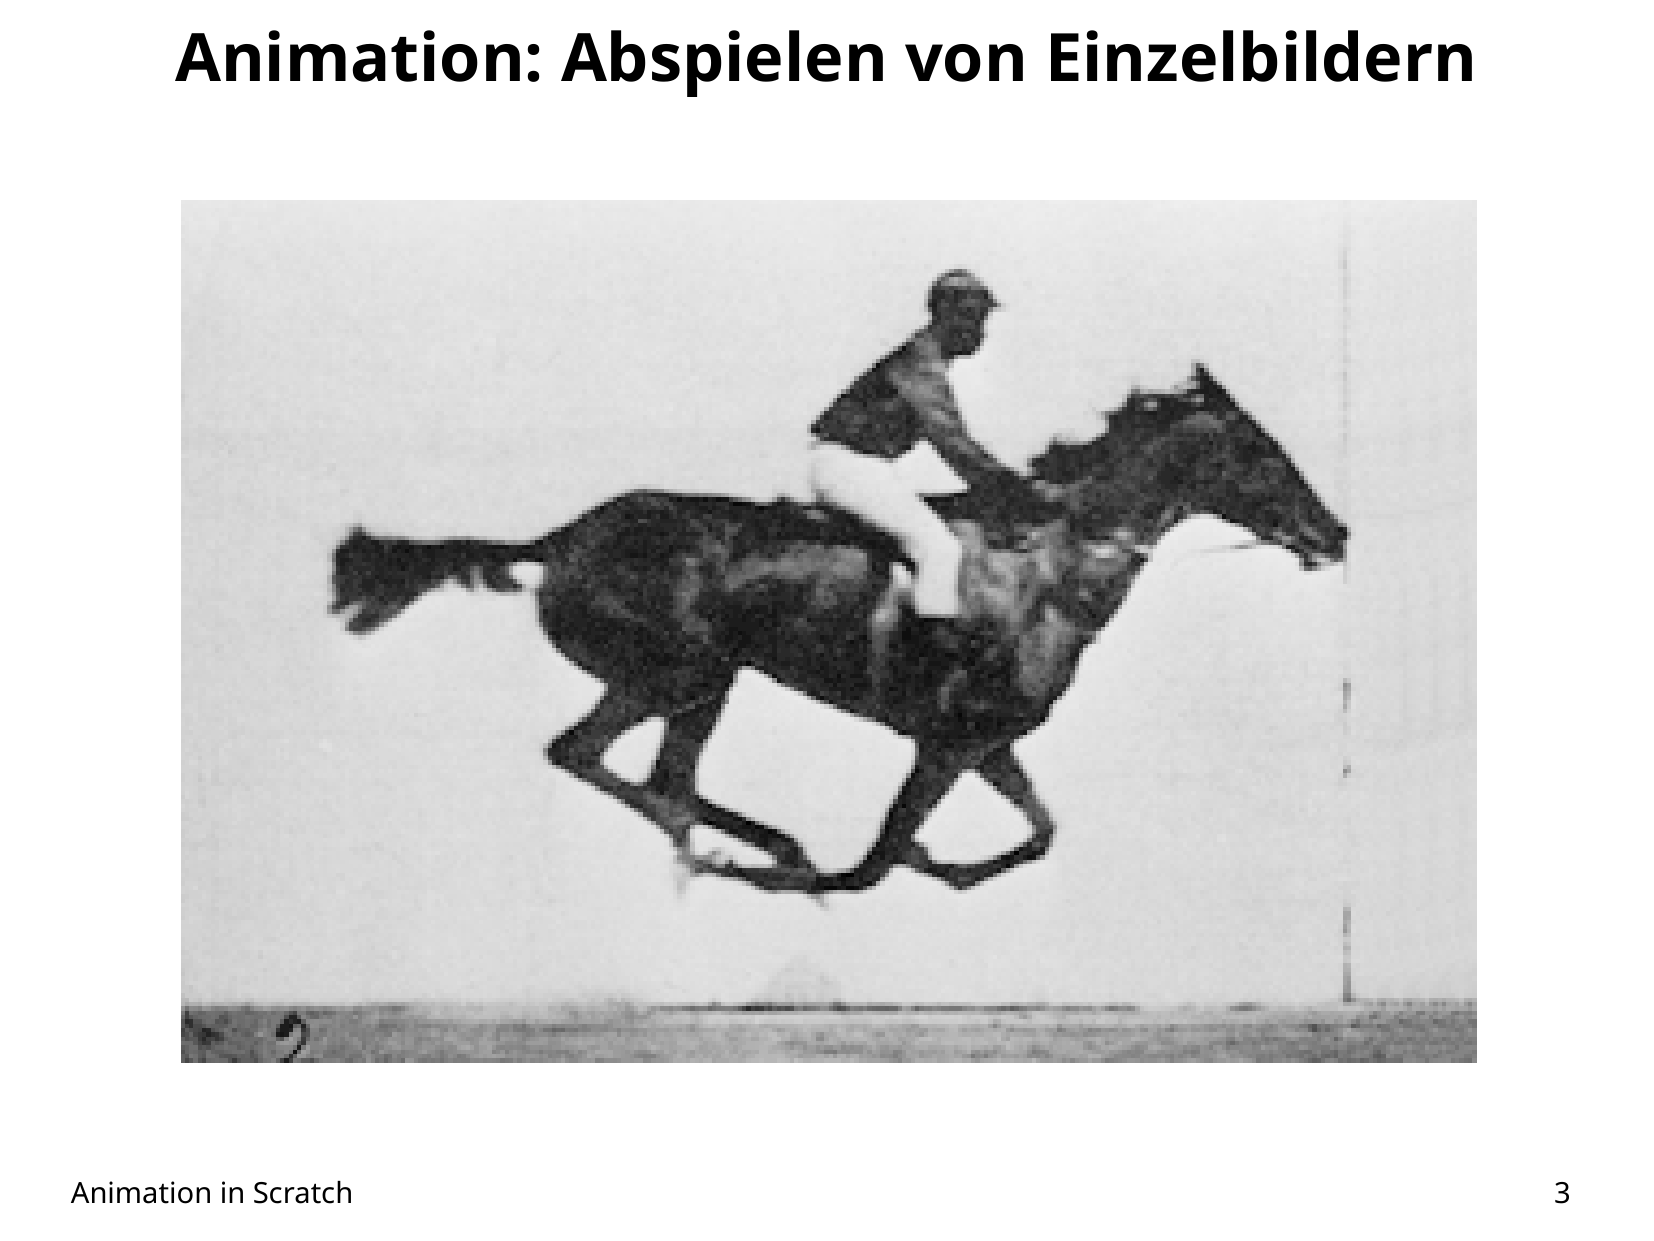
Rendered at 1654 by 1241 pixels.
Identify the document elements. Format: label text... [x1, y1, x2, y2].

title Animation: Abspielen von Einzelbildern [0, 5, 1654, 107]
picture [181, 200, 1477, 1063]
